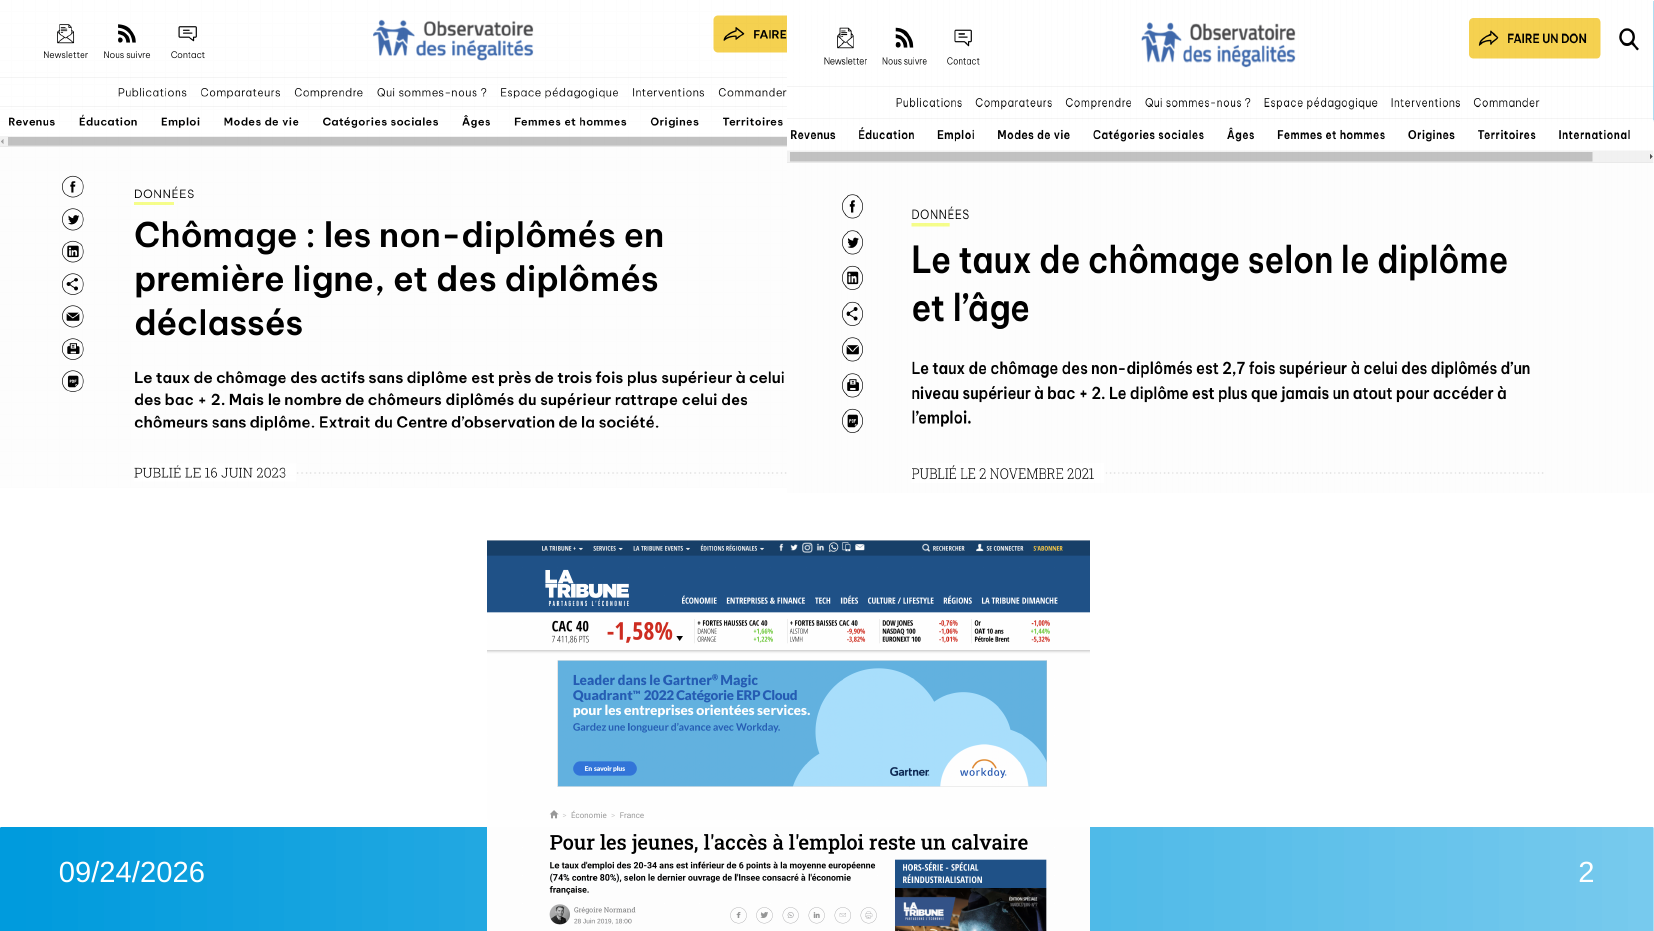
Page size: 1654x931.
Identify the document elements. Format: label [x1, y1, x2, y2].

picture [0, 0, 1654, 493]
picture [487, 540, 1090, 931]
